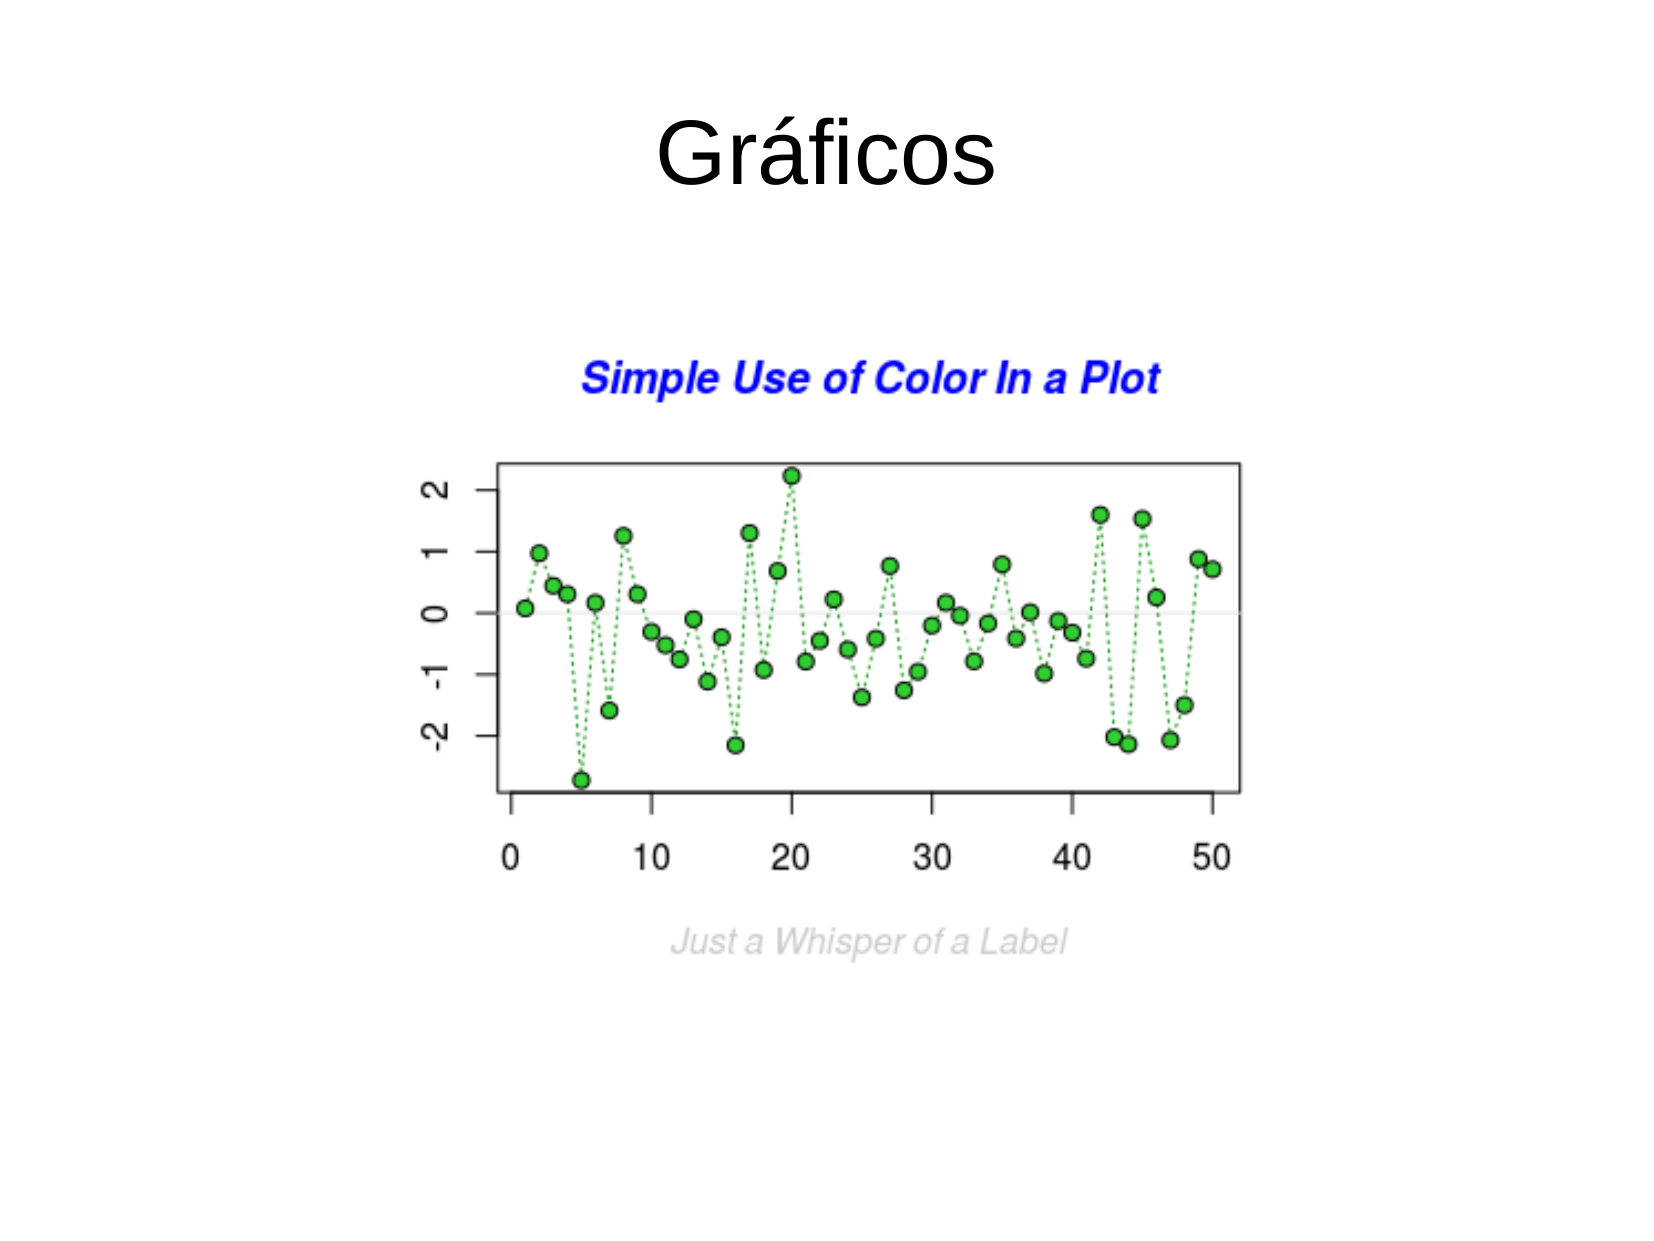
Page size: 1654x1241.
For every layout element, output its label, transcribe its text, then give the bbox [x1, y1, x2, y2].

picture [324, 290, 1330, 1010]
title Gráficos [82, 49, 1571, 257]
